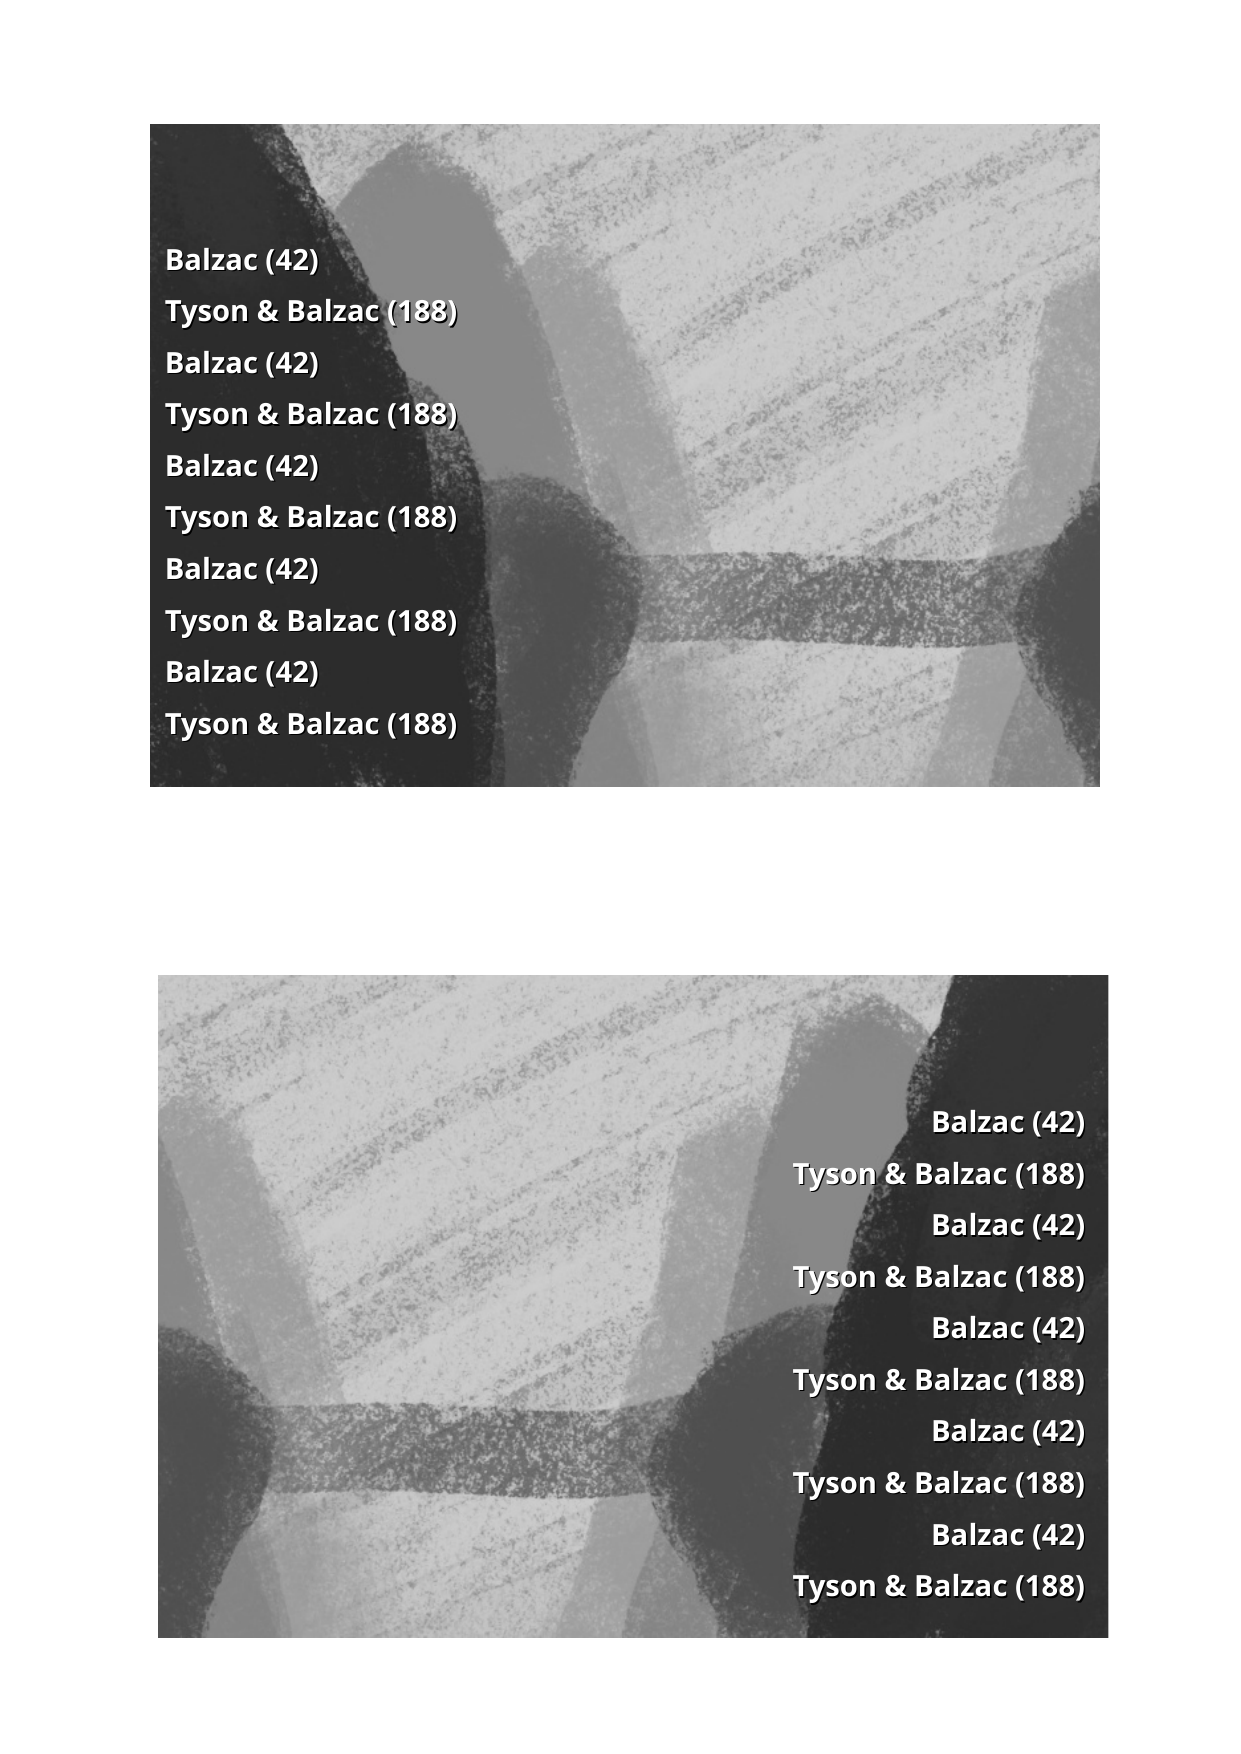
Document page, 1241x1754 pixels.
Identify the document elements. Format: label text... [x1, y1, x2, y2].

text_box Balzac (42) Tyson & Balzac (188) Balzac (42) Tyson & Balzac (188) Balzac (42) Tyson & Balzac (188) Balzac (42) Tyson & Balzac (188) Balzac (42) Tyson & Balzac (188) [150, 124, 713, 751]
text_box Balzac (42) Tyson & Balzac (188) Balzac (42) Tyson & Balzac (188) Balzac (42) Tyson & Balzac (188) Balzac (42) Tyson & Balzac (188) Balzac (42) Tyson & Balzac (188) [525, 986, 1101, 1613]
picture [150, 124, 1100, 787]
picture [158, 975, 1109, 1638]
